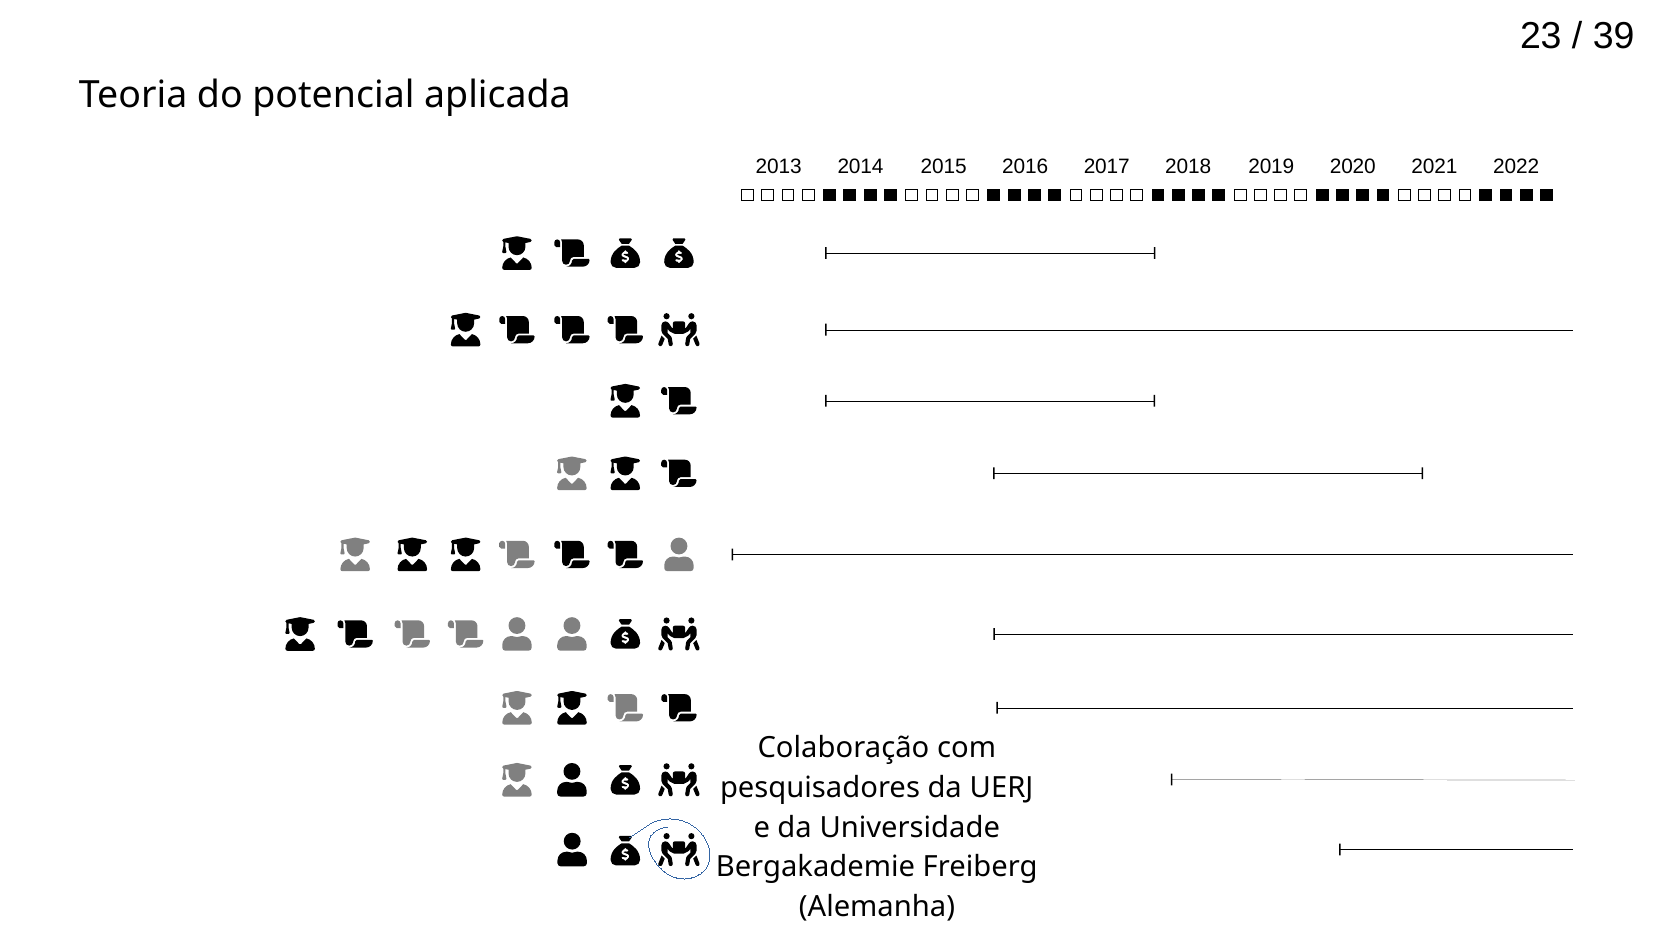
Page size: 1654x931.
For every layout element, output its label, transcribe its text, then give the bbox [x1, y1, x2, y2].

text_box [1316, 189, 1329, 201]
text_box [550, 450, 589, 493]
text_box [987, 189, 1000, 201]
text_box 2015 [905, 147, 982, 186]
text_box [333, 532, 372, 575]
picture [610, 765, 641, 795]
text_box 2022 [1478, 147, 1555, 186]
text_box [926, 189, 938, 201]
text_box [1500, 189, 1512, 201]
text_box 2014 [822, 147, 899, 186]
text_box [606, 685, 644, 728]
text_box [497, 758, 536, 801]
picture [610, 456, 641, 491]
picture [557, 690, 587, 725]
picture [610, 383, 641, 418]
text_box [966, 189, 979, 201]
text_box [1398, 189, 1411, 201]
text_box [1234, 189, 1247, 201]
picture [397, 537, 428, 572]
picture [610, 619, 641, 649]
picture [661, 385, 697, 417]
text_box [1172, 189, 1185, 201]
text_box [497, 685, 536, 728]
picture [554, 538, 590, 571]
picture [658, 313, 700, 347]
text_box [1152, 189, 1164, 201]
text_box [1459, 189, 1471, 201]
picture [557, 832, 587, 867]
text_box [497, 611, 536, 654]
text_box [659, 534, 698, 577]
picture [554, 237, 590, 269]
text_box [1540, 189, 1553, 201]
picture [658, 833, 696, 867]
text_box 2017 [1068, 147, 1145, 186]
picture [664, 238, 694, 268]
text_box [884, 189, 897, 201]
text_box [802, 189, 815, 201]
picture [607, 538, 644, 571]
picture [502, 236, 532, 270]
text_box [446, 611, 485, 654]
text_box [1192, 189, 1205, 201]
text_box [393, 611, 432, 654]
text_box [1048, 189, 1061, 201]
text_box [782, 189, 794, 201]
picture [610, 835, 641, 866]
picture [607, 313, 644, 346]
text_box [1438, 189, 1451, 201]
text_box 2020 [1315, 147, 1391, 186]
text_box [946, 189, 959, 201]
picture [658, 617, 700, 651]
text_box [552, 611, 591, 654]
picture [450, 537, 481, 572]
text_box [1418, 189, 1431, 201]
text_box [823, 189, 836, 201]
text_box 2021 [1396, 147, 1473, 186]
text_box 2016 [987, 147, 1064, 186]
text_box [761, 189, 774, 201]
picture [499, 313, 535, 346]
text_box [1070, 189, 1082, 201]
text_box [905, 189, 918, 201]
text_box [741, 189, 754, 201]
text_box [843, 189, 856, 201]
text_box [1377, 189, 1389, 201]
text_box [1520, 189, 1533, 201]
text_box [1028, 189, 1041, 201]
text_box [1479, 189, 1492, 201]
text_box [499, 532, 538, 575]
picture [610, 238, 641, 268]
picture [658, 763, 696, 797]
text_box [864, 189, 877, 201]
text_box [1274, 189, 1287, 201]
picture [557, 762, 587, 797]
text_box [1254, 189, 1267, 201]
text_box [1130, 189, 1143, 201]
picture [285, 617, 315, 651]
text_box Teoria do potencial aplicada [12, 30, 639, 157]
text_box <number> / 39 [1375, 0, 1654, 71]
text_box [1090, 189, 1103, 201]
text_box 2019 [1233, 147, 1310, 186]
text_box [1336, 189, 1349, 201]
picture [661, 457, 697, 489]
picture [661, 692, 697, 724]
text_box [1212, 189, 1225, 201]
text_box 2013 [740, 147, 817, 186]
picture [337, 618, 373, 650]
text_box Colaboração com pesquisadores da UERJ e da Universidade Bergakademie Freiberg (Alemanha) [696, 737, 1057, 914]
picture [554, 313, 590, 346]
text_box [1110, 189, 1123, 201]
text_box [1356, 189, 1369, 201]
text_box [1294, 189, 1307, 201]
text_box 2018 [1150, 147, 1227, 186]
picture [450, 312, 481, 347]
text_box [1008, 189, 1021, 201]
